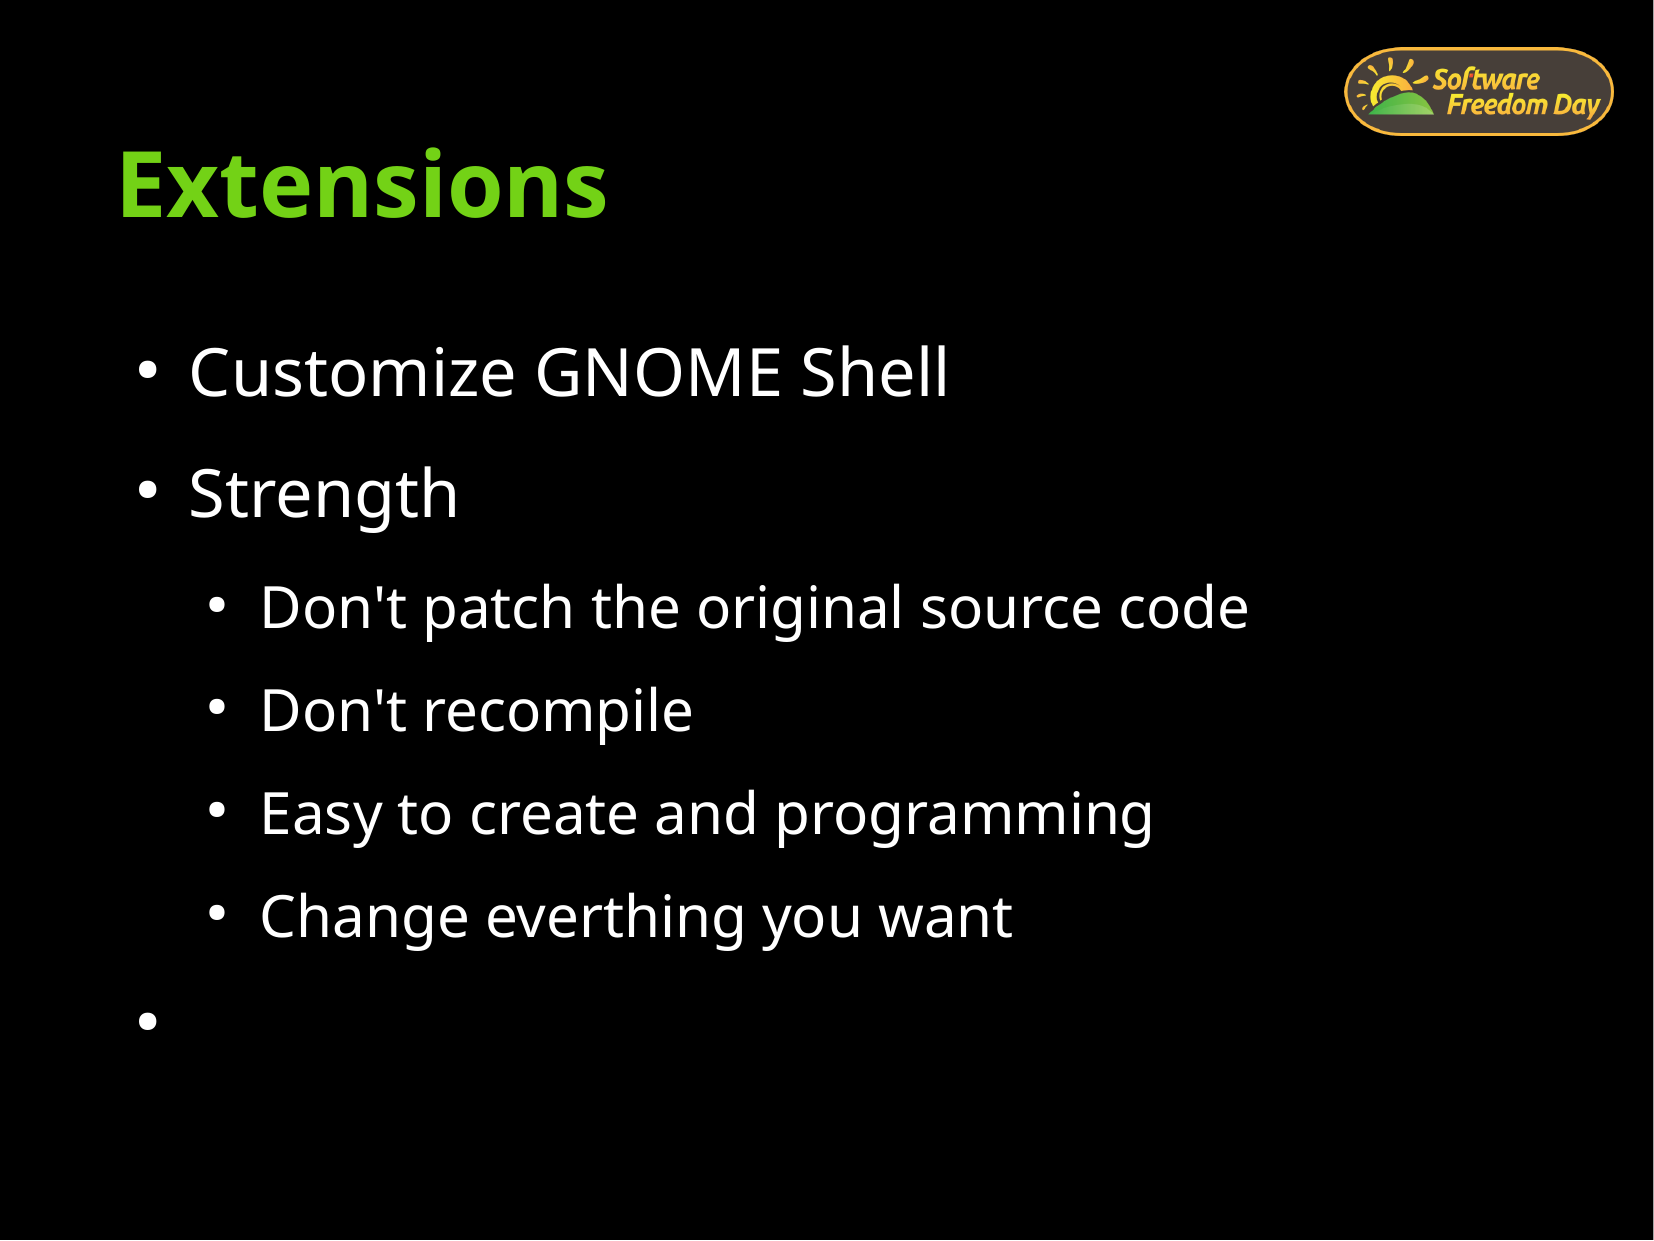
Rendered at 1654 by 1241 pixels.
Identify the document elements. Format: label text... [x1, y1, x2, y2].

list Customize GNOME Shell Strength Don't patch the original source code Don't recompile Easy to create and programming Change everthing you want [118, 325, 1536, 1145]
title Extensions [115, 78, 1539, 287]
picture [1344, 47, 1614, 136]
